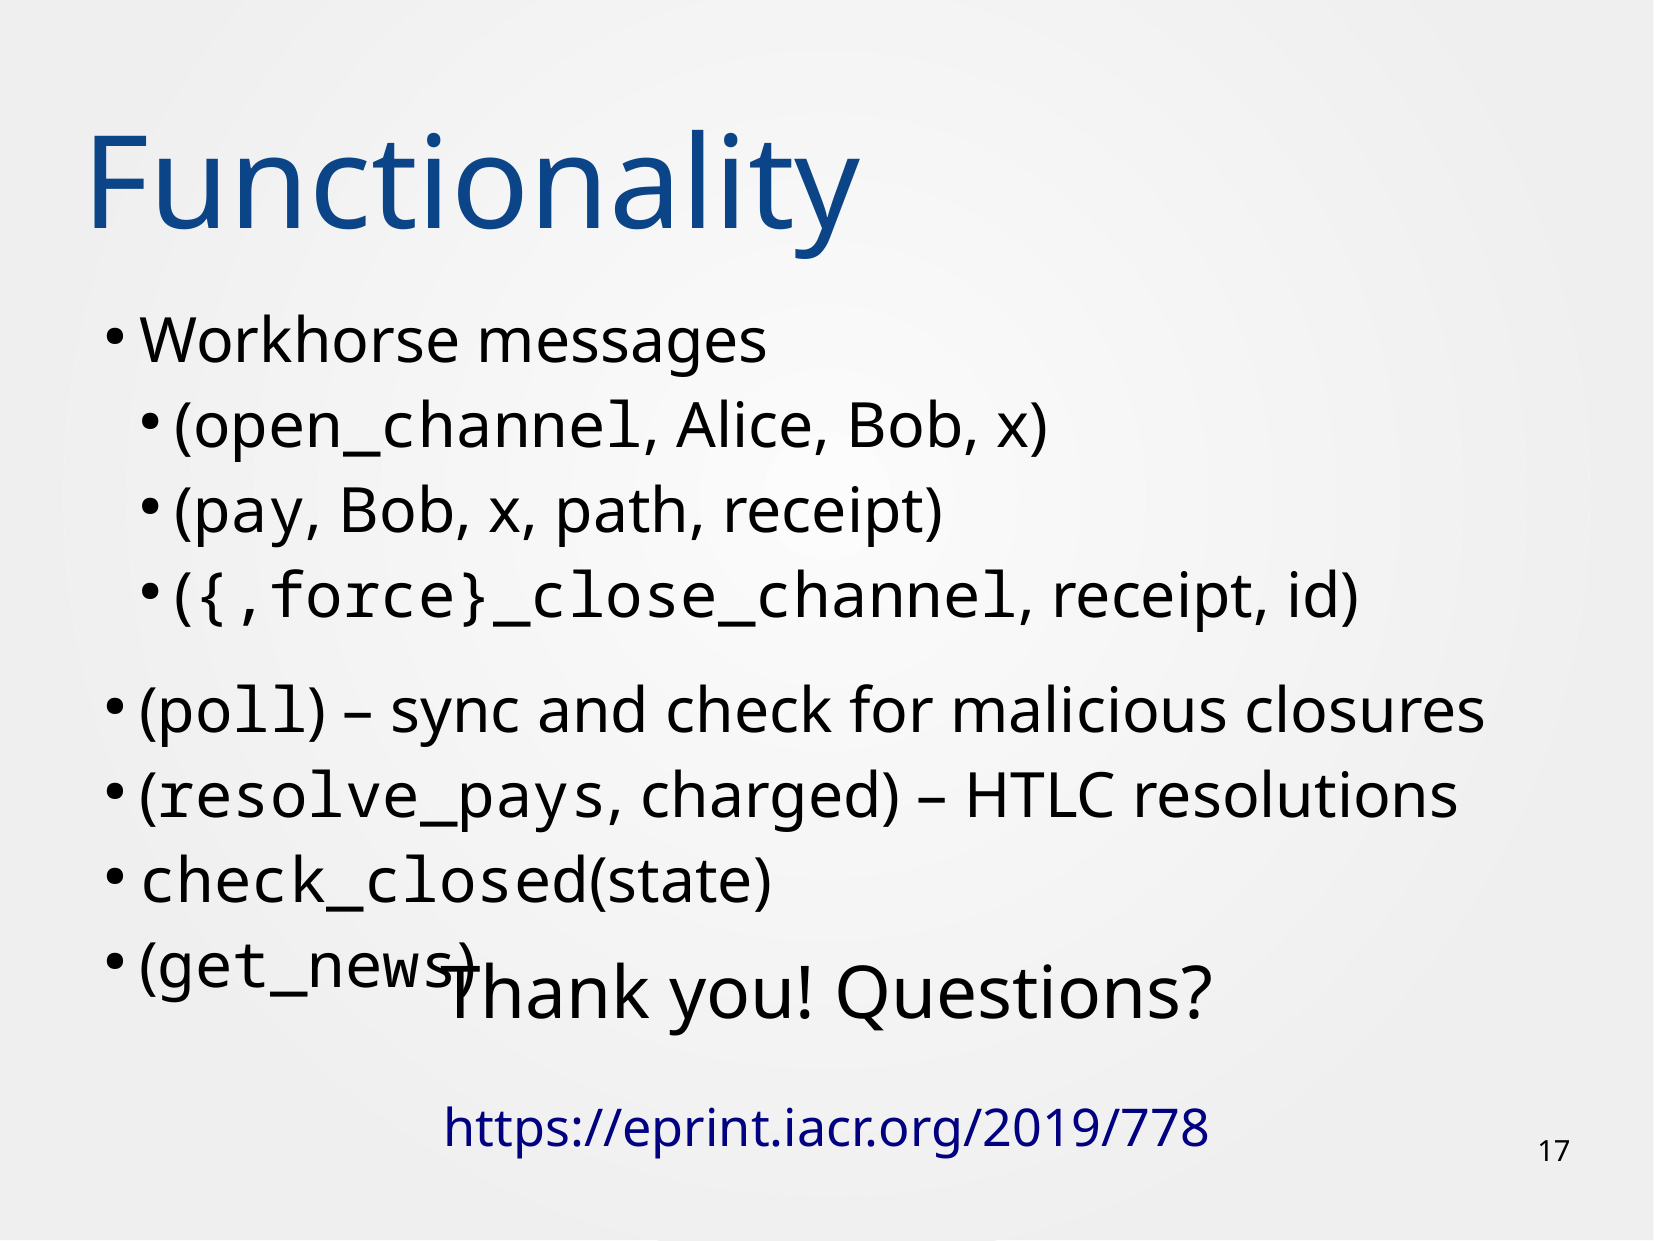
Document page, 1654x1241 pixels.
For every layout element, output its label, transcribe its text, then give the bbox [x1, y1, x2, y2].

text_box Thank you! Questions? https://eprint.iacr.org/2019/778 [155, 933, 1499, 1170]
title Functionality [82, 9, 1572, 267]
text_box Workhorse messages (open_channel, Alice, Bob, x) (pay, Bob, x, path, receipt) ({,force}_close_channel, receipt, id) (poll) – sync and check for malicious closures (resolve_pays, charged) – HTLC resolutions check_closed(state) (get_news) [88, 288, 1609, 1098]
